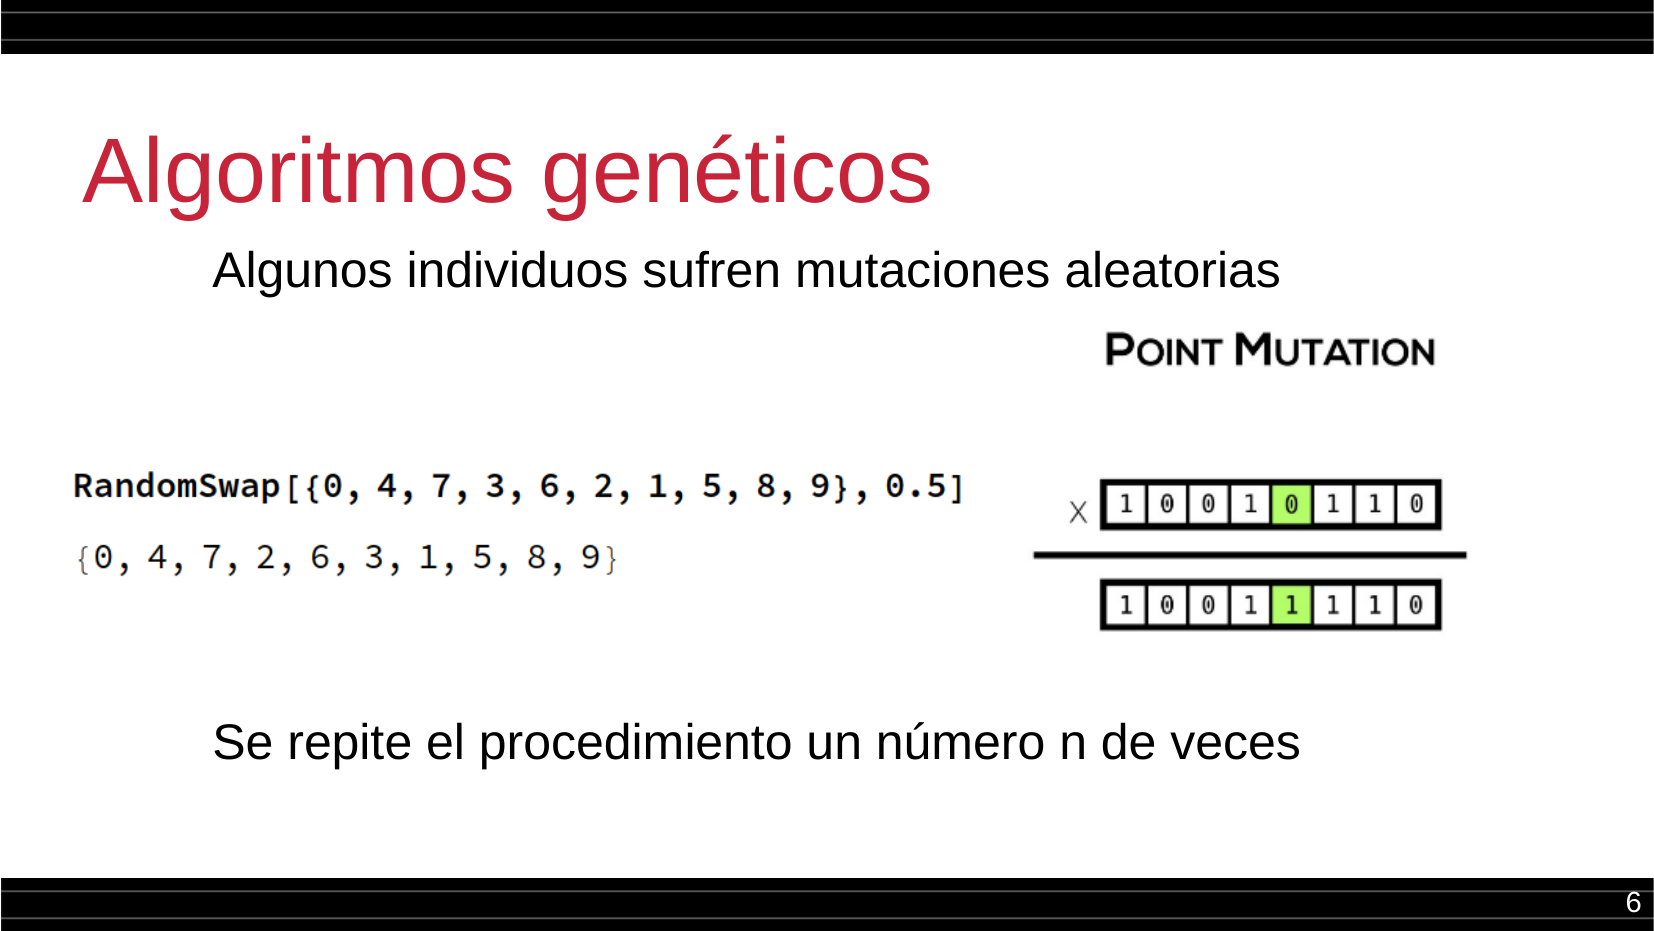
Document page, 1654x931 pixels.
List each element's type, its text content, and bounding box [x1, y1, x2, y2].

title Algoritmos genéticos [82, 92, 1571, 249]
list Algunos individuos sufren mutaciones aleatorias [141, 242, 1359, 432]
list Se repite el procedimiento un número n de veces [141, 714, 1359, 904]
picture [1, 0, 1654, 54]
picture [1014, 318, 1501, 663]
picture [1, 878, 1654, 931]
picture [57, 448, 993, 602]
